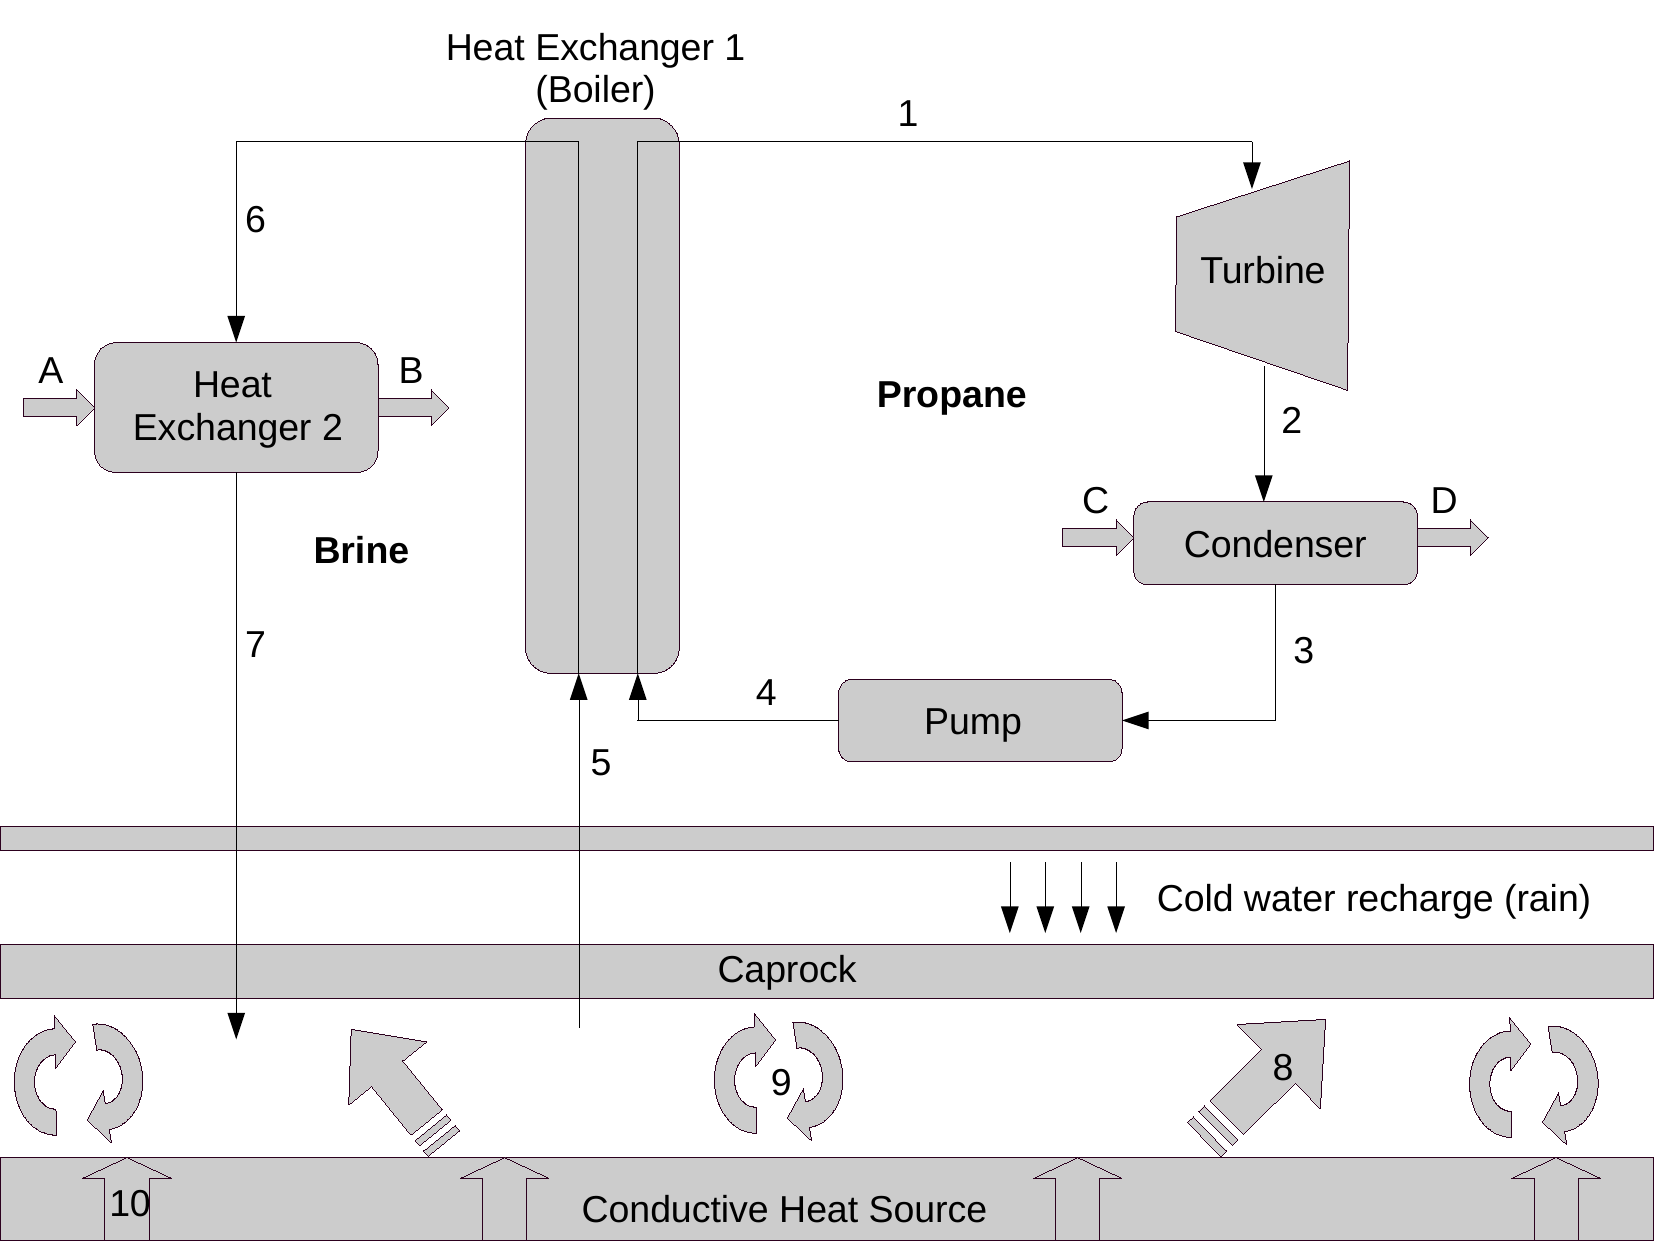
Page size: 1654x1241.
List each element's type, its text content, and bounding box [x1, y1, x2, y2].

text_box 5 [580, 734, 627, 792]
text_box [0, 944, 236, 999]
text_box Pump [909, 693, 1037, 751]
text_box [237, 826, 579, 851]
text_box 6 [230, 191, 281, 249]
text_box [1198, 1105, 1238, 1146]
text_box [714, 1013, 776, 1134]
text_box [838, 679, 1123, 762]
text_box Cold water recharge (rain) [1142, 870, 1607, 928]
text_box [1175, 160, 1350, 391]
text_box Propane [862, 366, 1090, 447]
text_box [525, 119, 680, 674]
text_box [1542, 1026, 1599, 1145]
text_box Heat Exchanger 1 (Boiler) [431, 19, 761, 119]
text_box A [23, 342, 79, 400]
text_box [525, 142, 578, 674]
text_box [1469, 1017, 1531, 1138]
text_box 2 [1266, 392, 1317, 449]
text_box 9 [756, 1053, 807, 1111]
text_box [237, 944, 579, 999]
text_box [415, 1114, 451, 1146]
text_box Turbine [1185, 242, 1341, 299]
text_box [580, 826, 1654, 851]
text_box [0, 826, 236, 851]
text_box [14, 1015, 76, 1136]
text_box 7 [237, 616, 281, 674]
text_box 1 [882, 84, 934, 142]
text_box [348, 1029, 443, 1135]
text_box 8 [1257, 1039, 1309, 1097]
text_box [1210, 1053, 1282, 1135]
text_box B [383, 342, 439, 400]
text_box 10 [94, 1174, 189, 1241]
text_box Brine [298, 521, 526, 603]
text_box 3 [1278, 622, 1329, 680]
text_box 7 [230, 616, 236, 674]
text_box Heat Exchanger 2 [118, 356, 358, 456]
text_box [0, 1116, 1654, 1241]
text_box [638, 142, 680, 674]
text_box [872, 944, 1654, 999]
text_box 4 [741, 663, 792, 721]
text_box [23, 342, 449, 473]
text_box [580, 944, 702, 999]
text_box C [1067, 472, 1125, 530]
text_box [787, 1022, 843, 1141]
text_box 5 [575, 734, 579, 792]
text_box D [1415, 472, 1473, 530]
text_box [1237, 1019, 1326, 1109]
text_box [1062, 501, 1489, 585]
text_box [87, 1023, 143, 1143]
text_box Condenser [1169, 516, 1382, 573]
text_box Conductive Heat Source [566, 1181, 1016, 1238]
text_box Caprock [702, 941, 872, 999]
